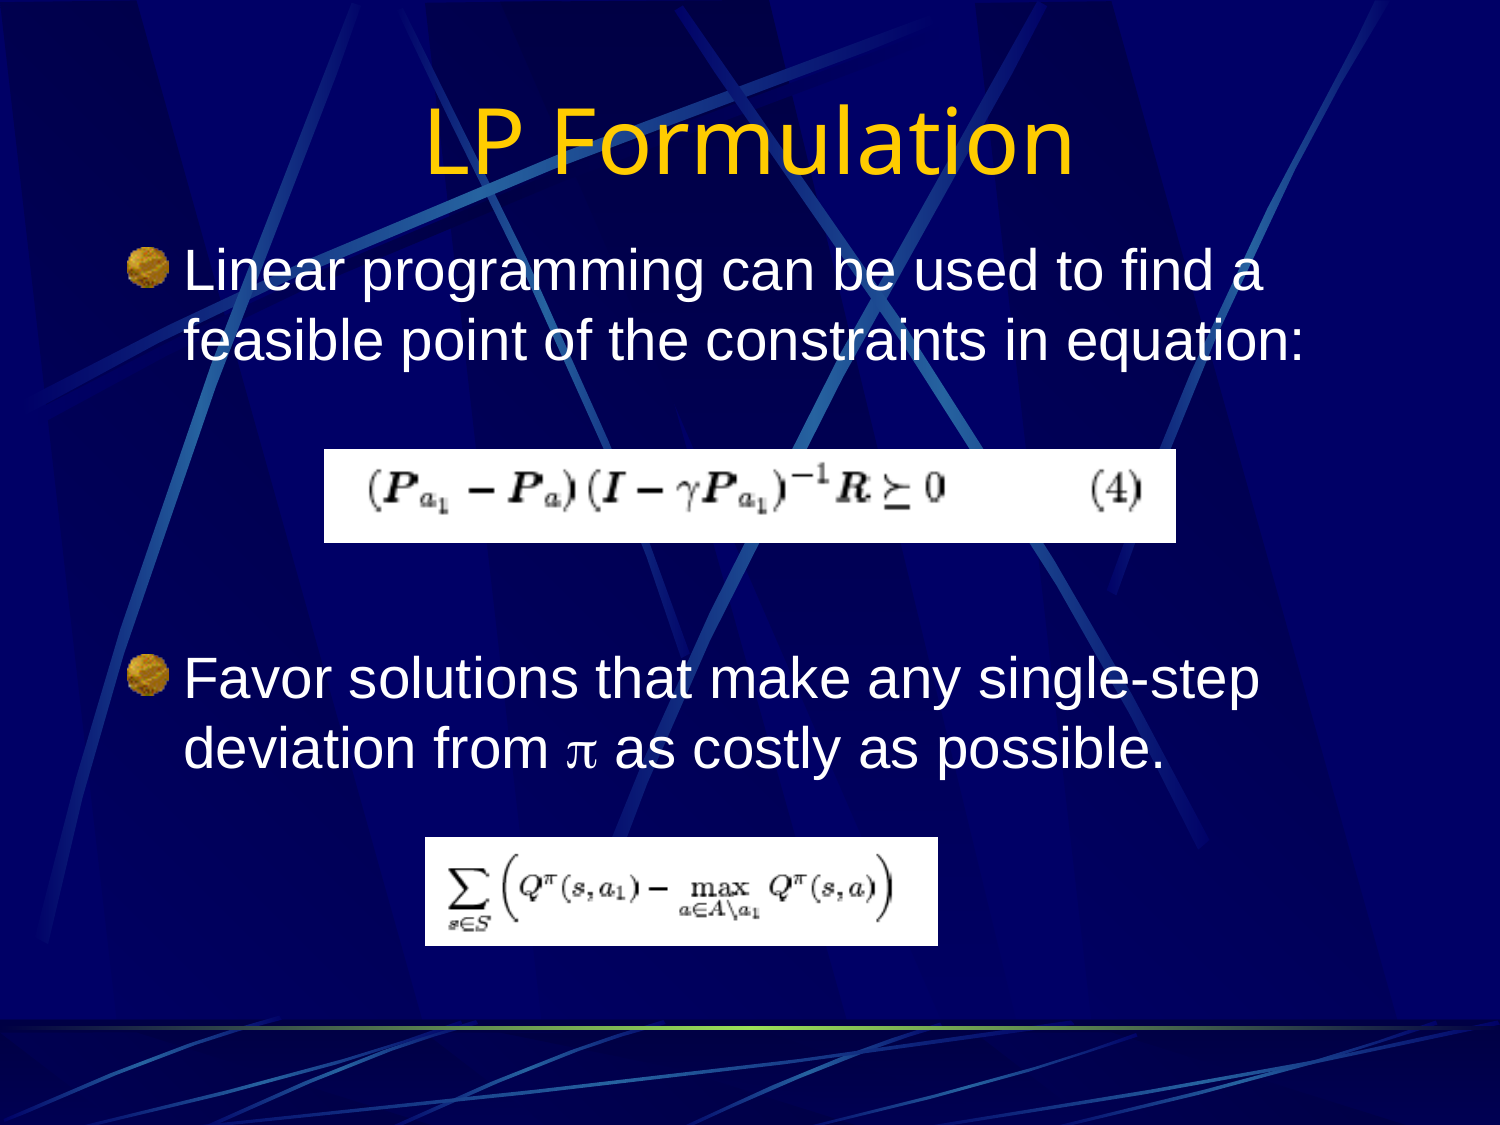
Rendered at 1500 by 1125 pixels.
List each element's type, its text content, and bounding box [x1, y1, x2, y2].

chart [425, 837, 938, 946]
title LP Formulation [112, 74, 1388, 200]
chart [324, 450, 1176, 543]
list Linear programming can be used to find a feasible point of the constraints in equation: Favor solutions that make any single-step deviation from  as costly as possible. [112, 224, 1388, 901]
